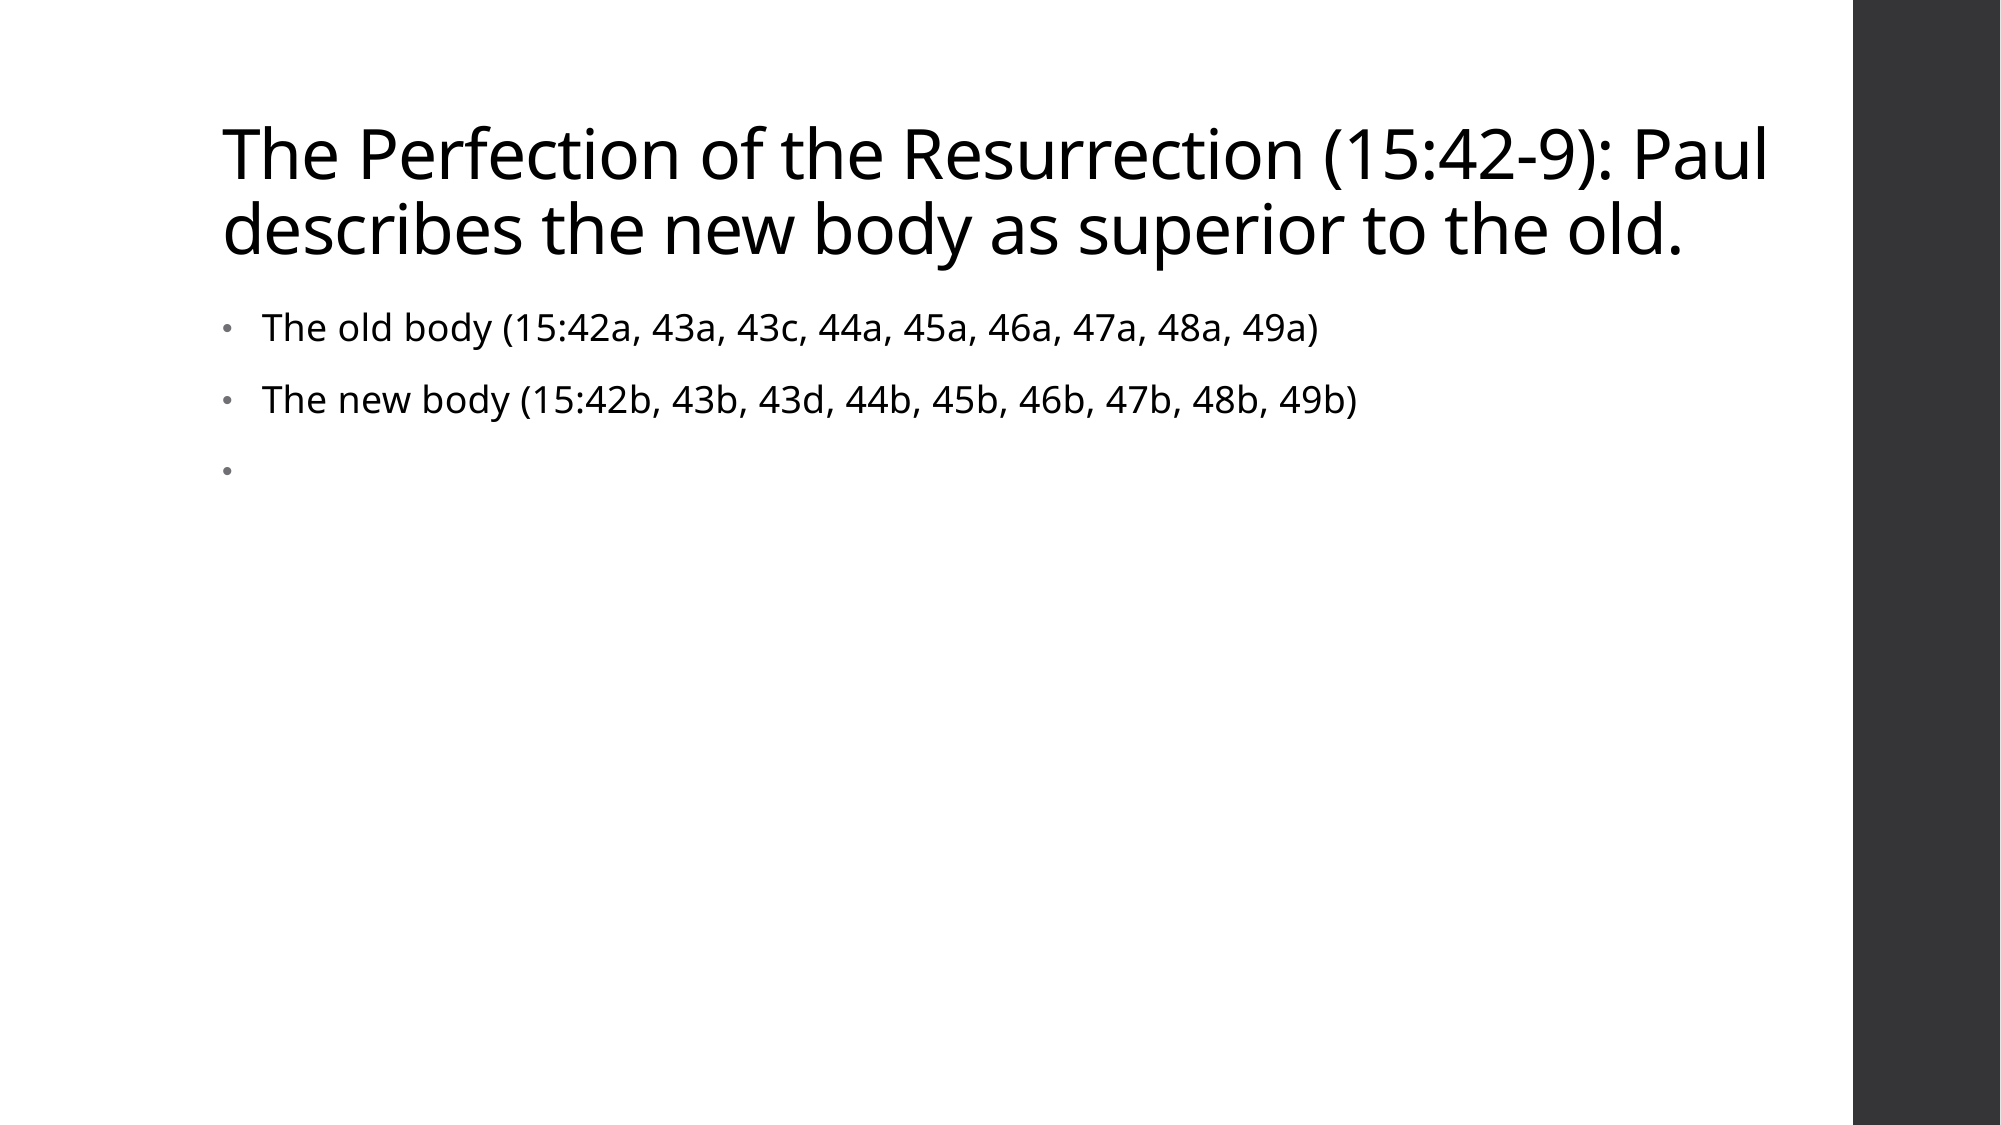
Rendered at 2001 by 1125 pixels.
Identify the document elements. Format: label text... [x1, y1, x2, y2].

title The Perfection of the Resurrection (15:42-9): Paul describes the new body as superior to the old. [206, 60, 1797, 278]
list The old body (15:42a, 43a, 43c, 44a, 45a, 46a, 47a, 48a, 49a) The new body (15:42b, 43b, 43d, 44b, 45b, 46b, 47b, 48b, 49b) [206, 299, 1617, 1014]
